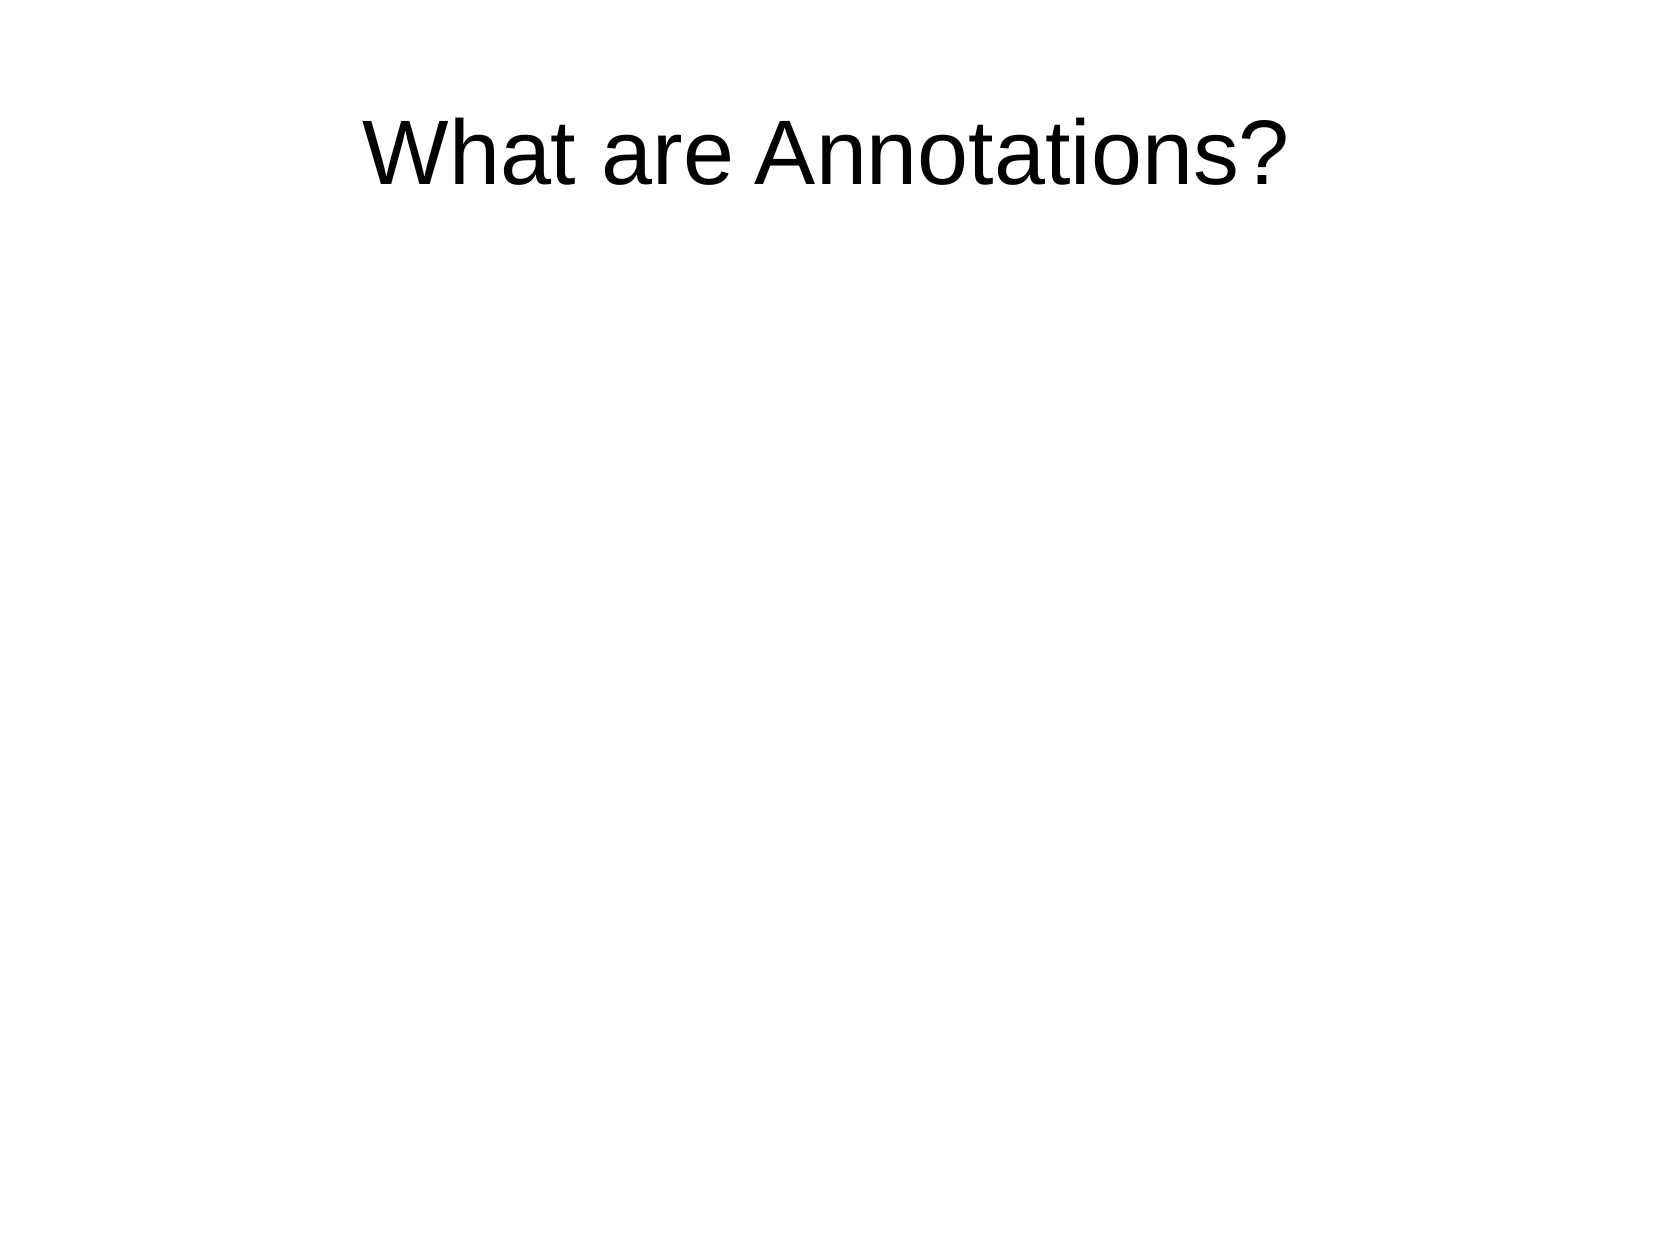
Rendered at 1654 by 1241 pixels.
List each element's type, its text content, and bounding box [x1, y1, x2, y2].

title What are Annotations? [82, 49, 1571, 257]
